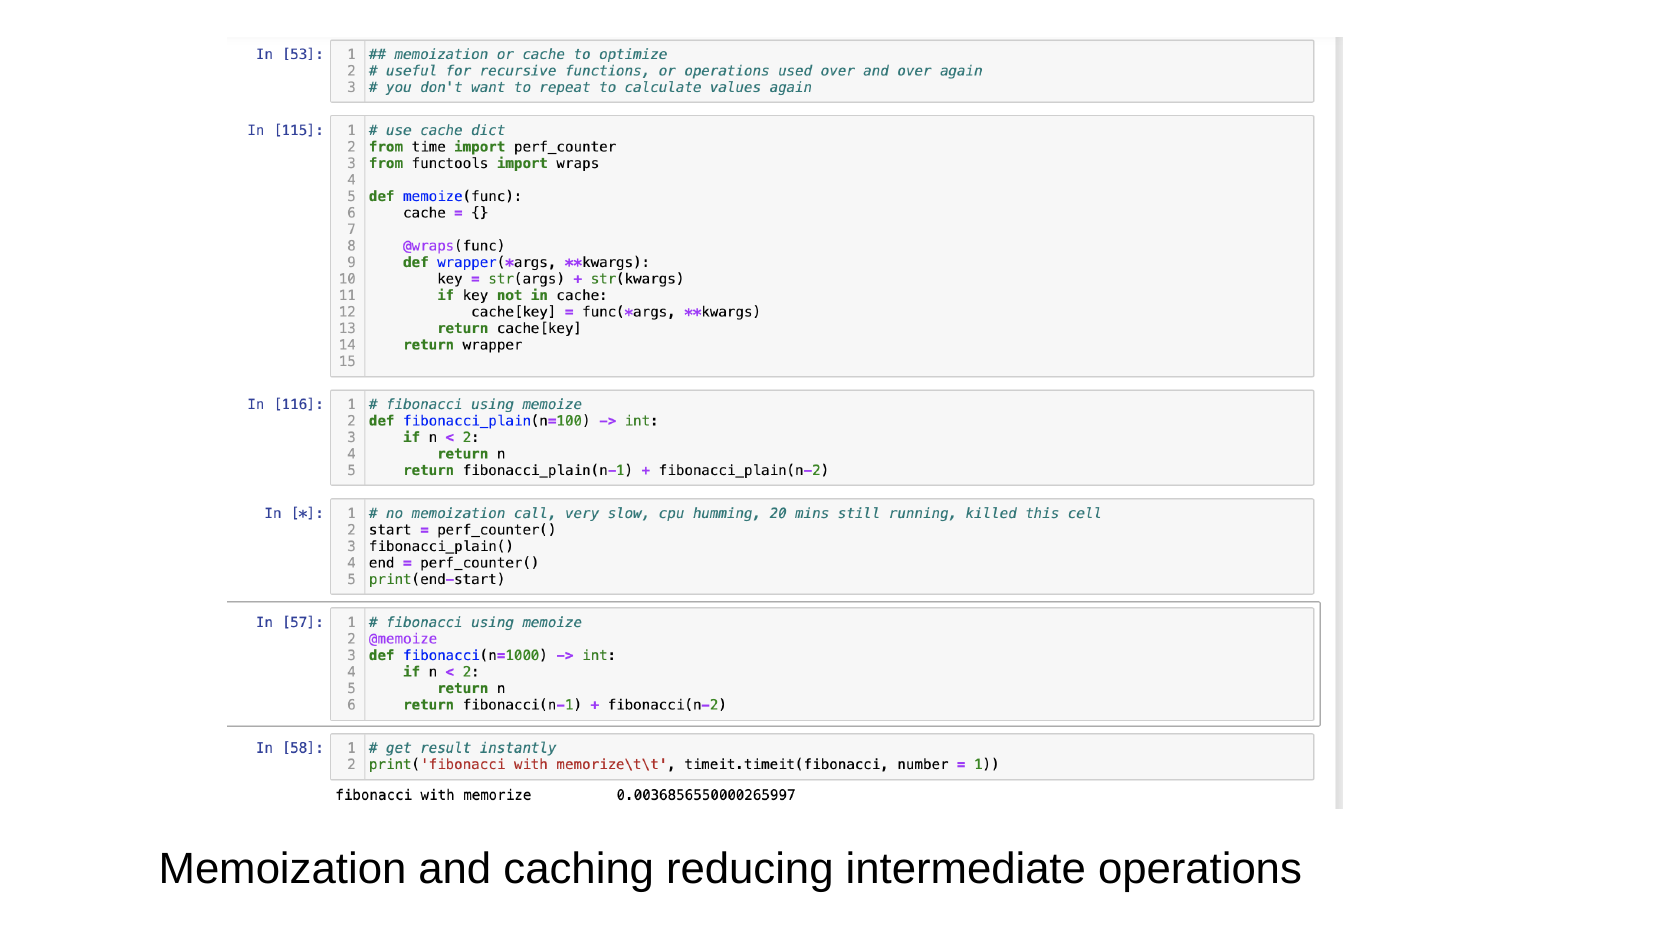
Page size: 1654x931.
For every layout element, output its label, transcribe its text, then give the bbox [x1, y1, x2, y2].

text_box Memoization and caching reducing intermediate operations [143, 836, 1319, 901]
picture [227, 37, 1343, 809]
